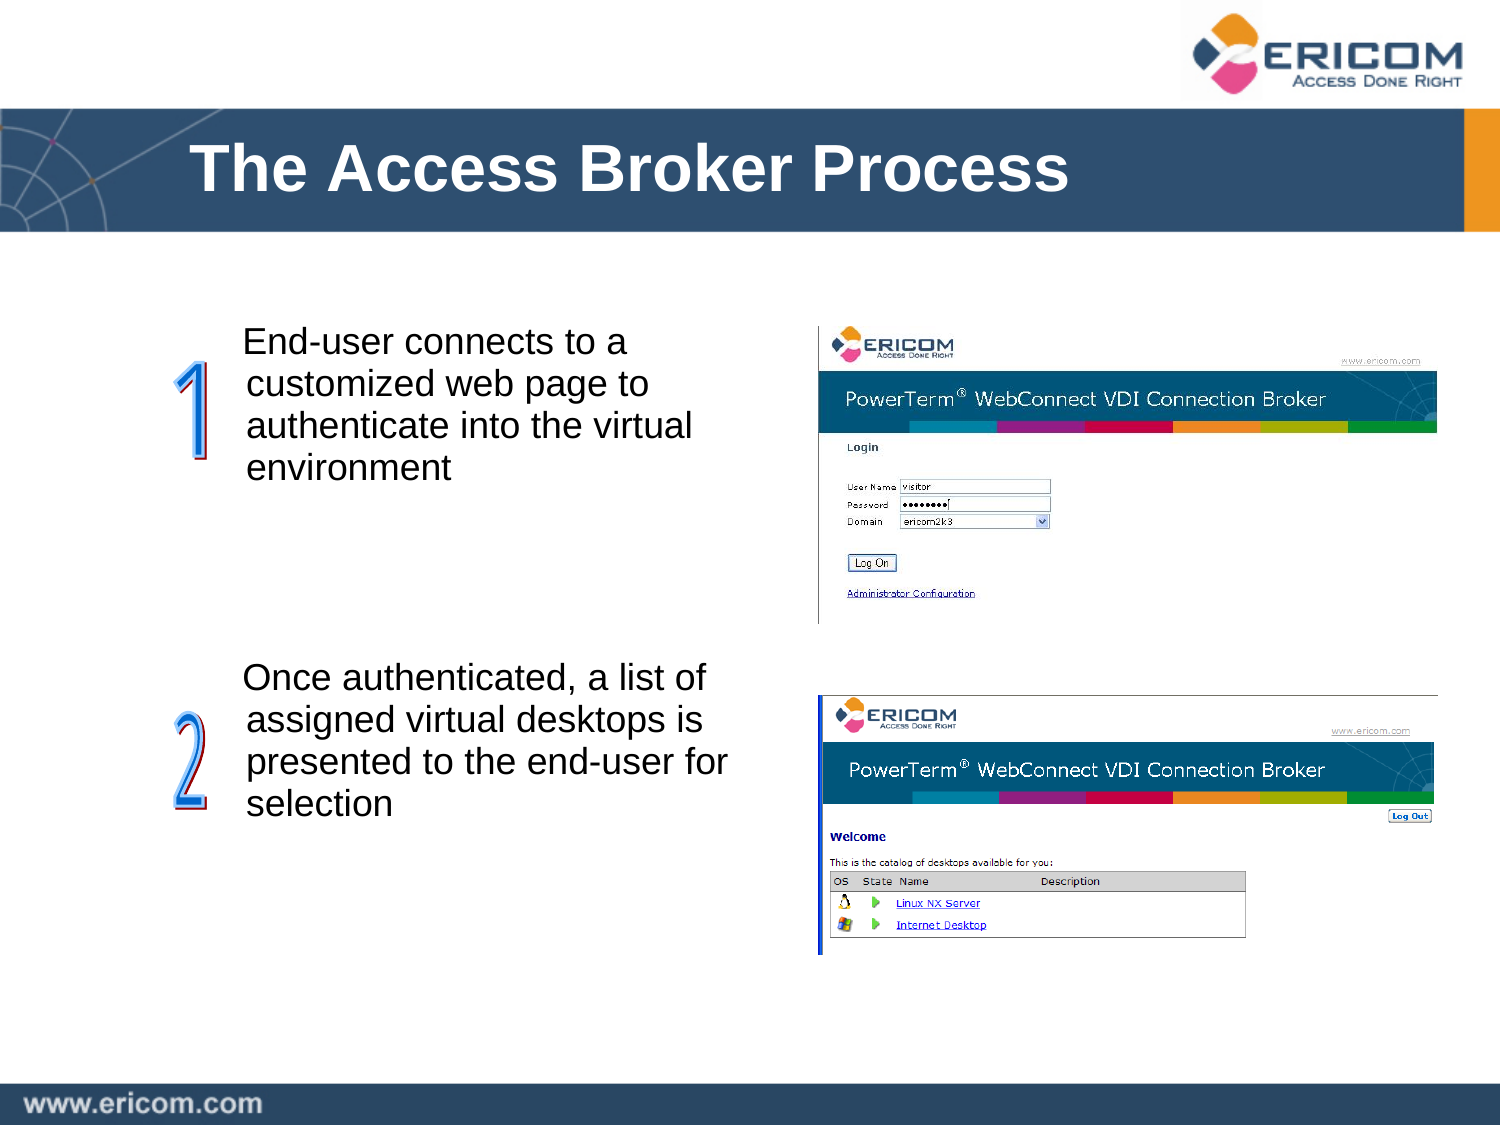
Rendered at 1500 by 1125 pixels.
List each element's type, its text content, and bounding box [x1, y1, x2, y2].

title The Access Broker Process [174, 74, 1438, 263]
text_box 1 [174, 362, 203, 457]
text_box 2 [174, 712, 204, 807]
list End-user connects to a customized web page to authenticate into the virtual environment Once authenticated, a list of assigned virtual desktops is presented to the end-user for selection [174, 312, 794, 988]
picture [0, 0, 1500, 1125]
